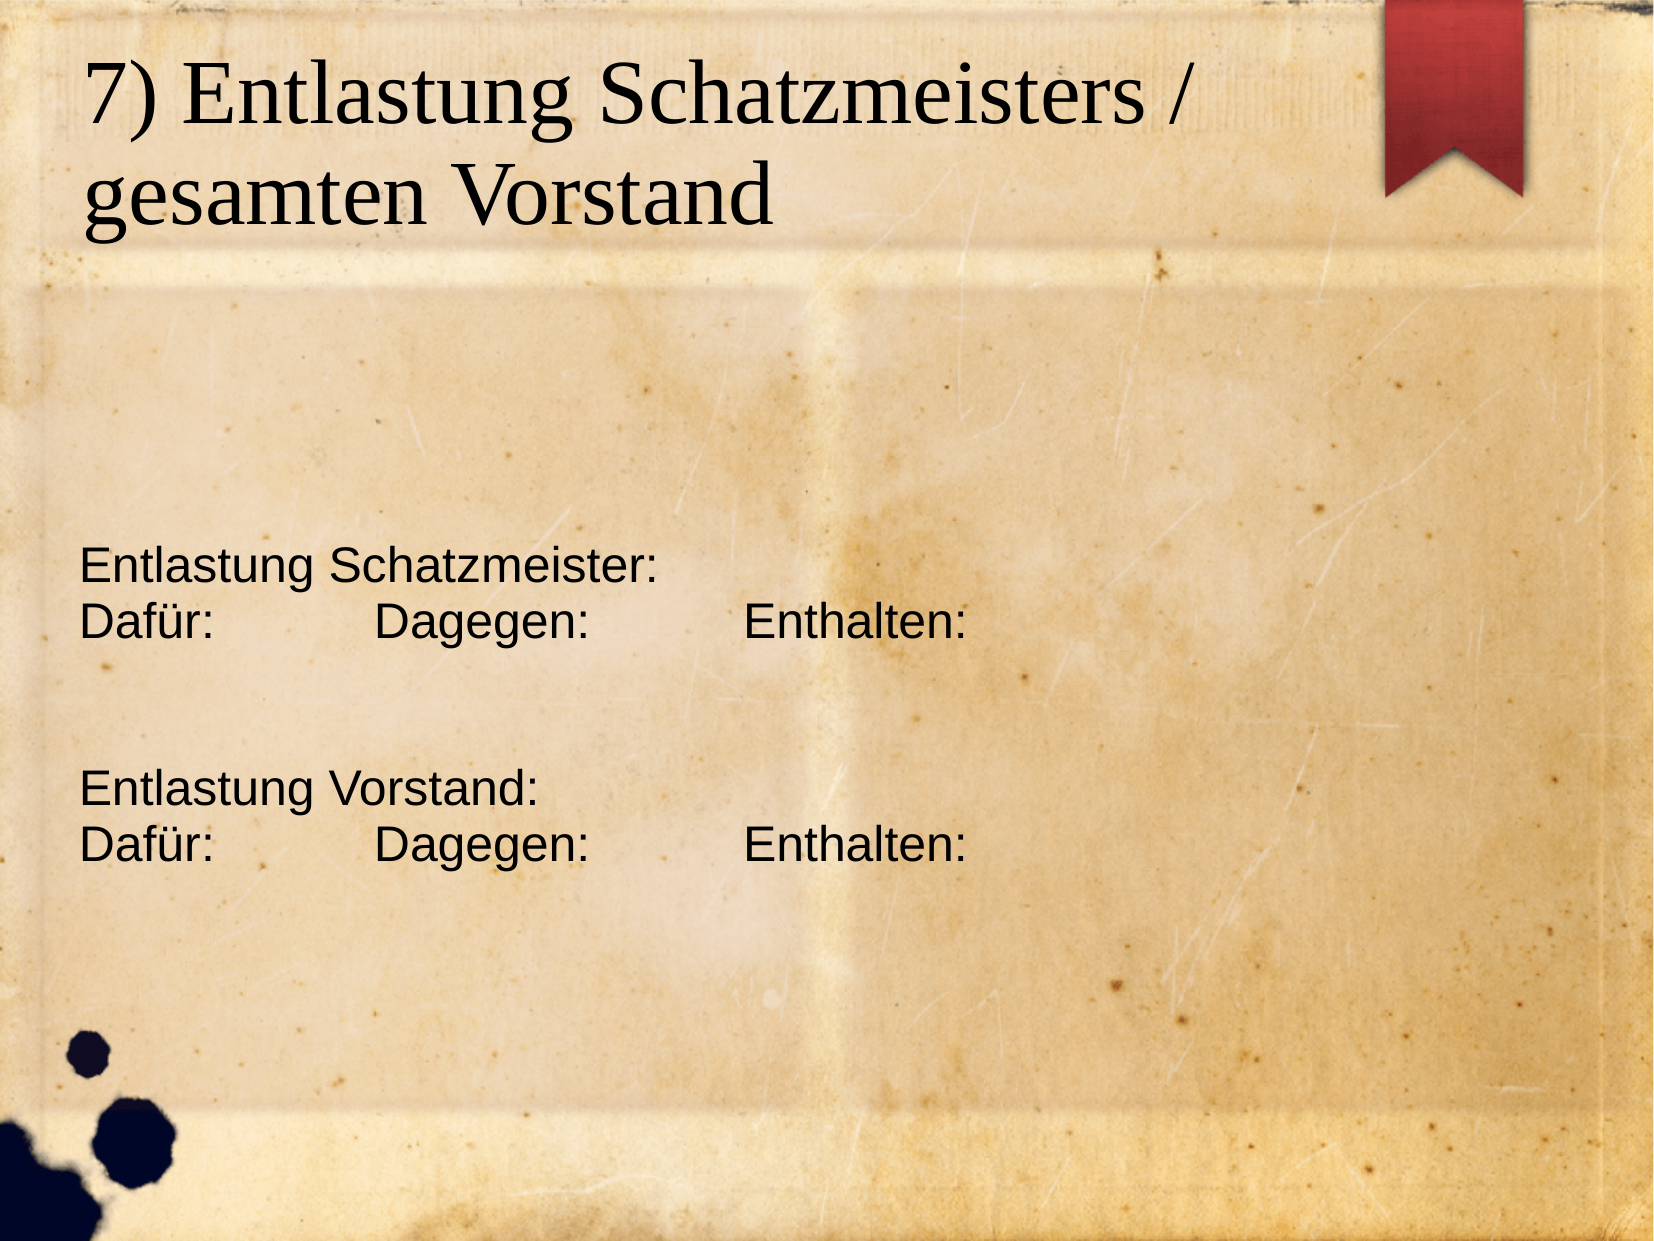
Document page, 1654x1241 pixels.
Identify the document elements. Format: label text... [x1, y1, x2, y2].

title 7) Entlastung Schatzmeisters / gesamten Vorstand [82, 41, 1347, 245]
picture [0, 0, 1654, 1241]
text_box Entlastung Schatzmeister: Dafür: Dagegen: Enthalten: Entlastung Vorstand: Dafür: Dagegen: Enthalten: [63, 529, 1595, 880]
